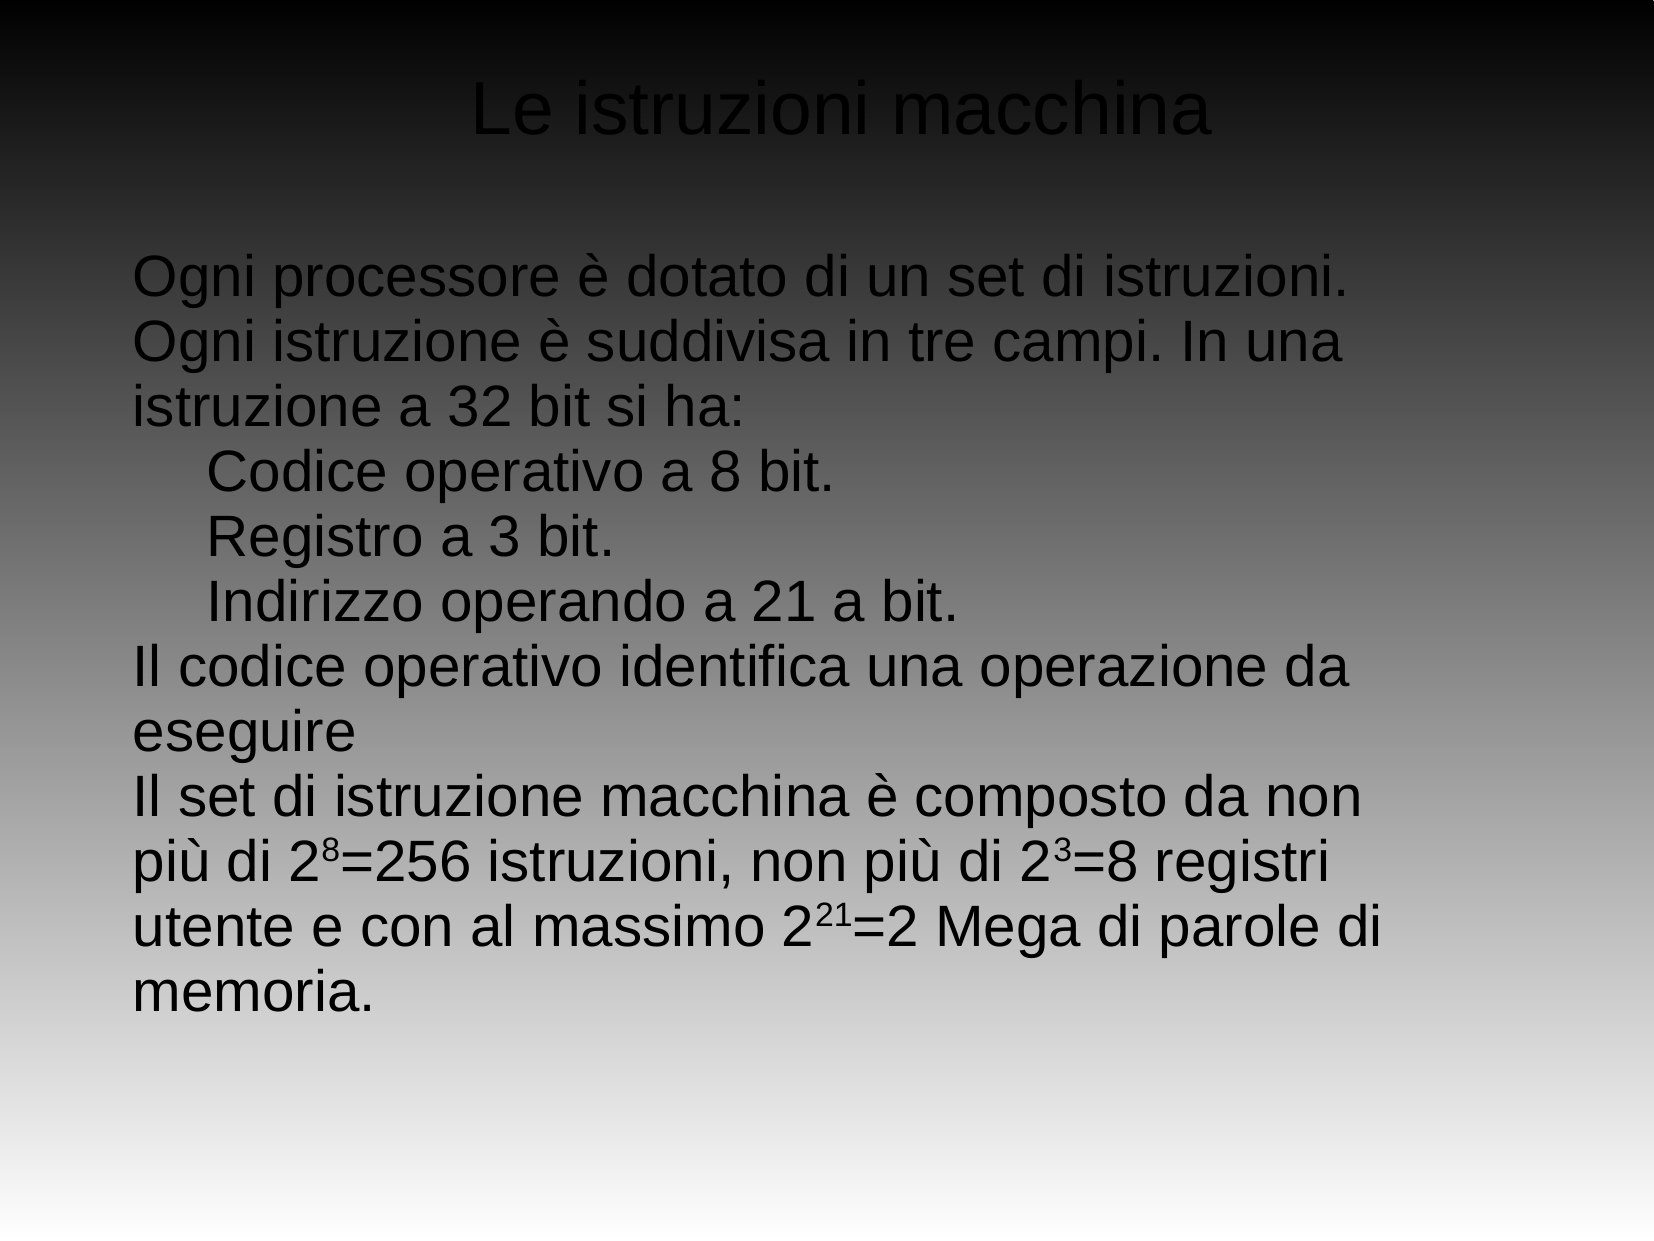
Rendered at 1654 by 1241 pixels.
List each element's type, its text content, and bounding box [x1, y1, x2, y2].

text_box Le istruzioni macchina [413, 59, 1270, 158]
text_box Ogni processore è dotato di un set di istruzioni. Ogni istruzione è suddivisa in tre campi. In una istruzione a 32 bit si ha: Codice operativo a 8 bit. Registro a 3 bit. Indirizzo operando a 21 a bit. Il codice operativo identifica una operazione da eseguire Il set di istruzione macchina è composto da non più di 28=256 istruzioni, non più di 23=8 registri utente e con al massimo 221=2 Mega di parole di memoria. [118, 236, 1447, 1036]
